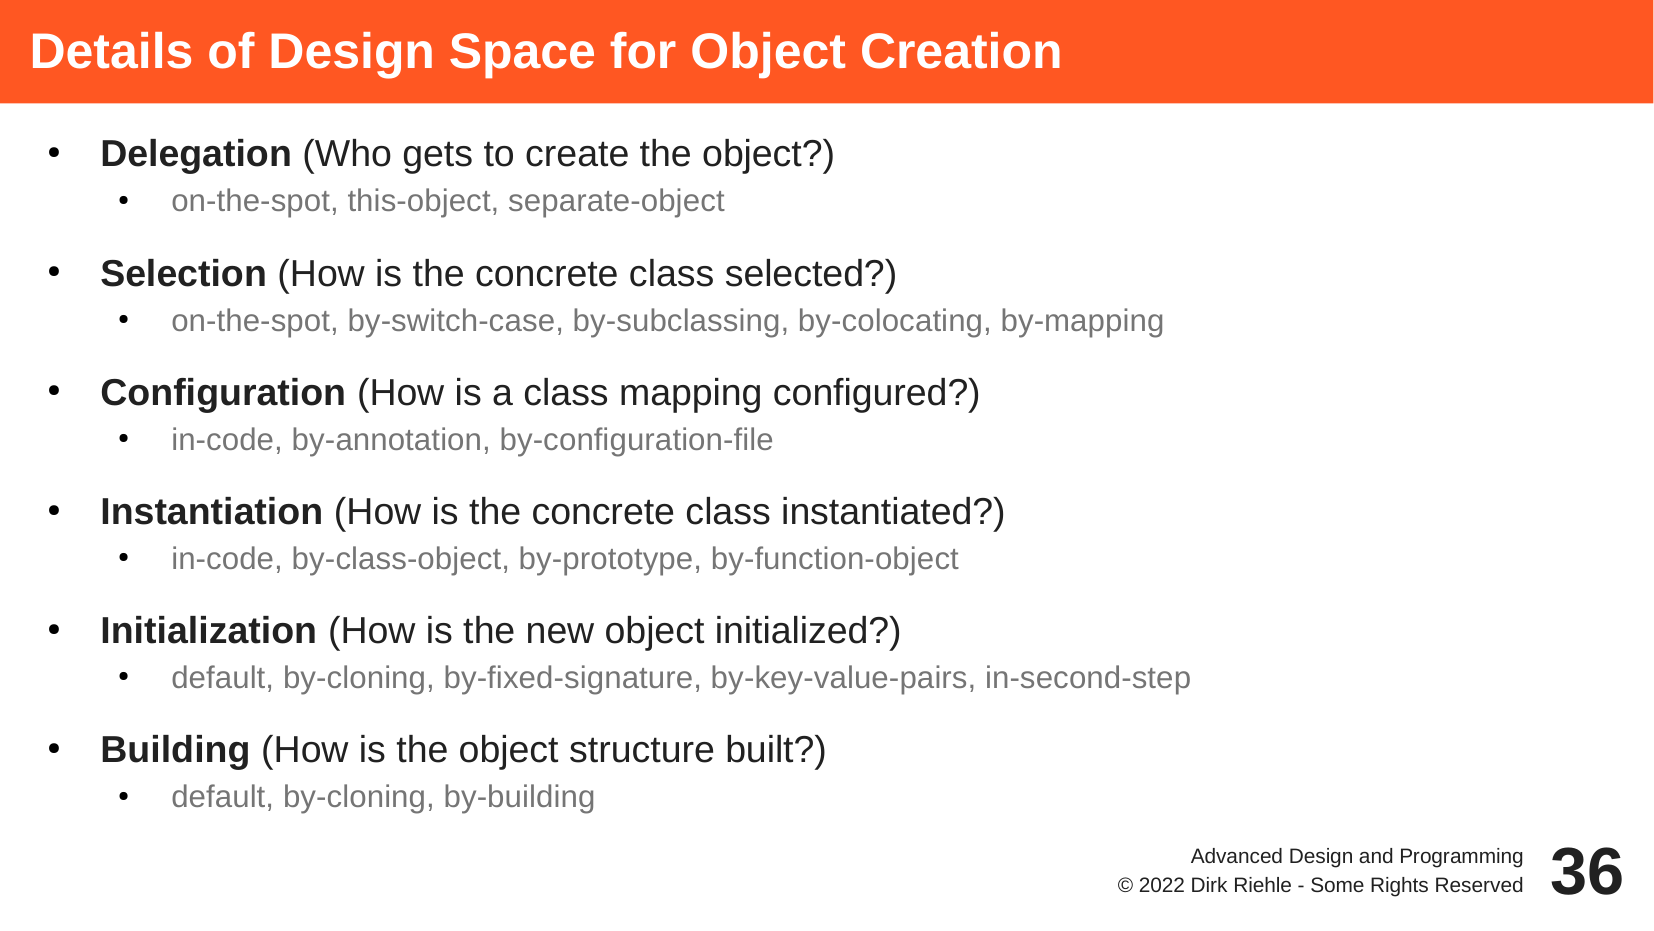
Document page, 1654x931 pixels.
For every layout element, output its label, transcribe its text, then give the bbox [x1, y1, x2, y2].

list Delegation (Who gets to create the object?) on-the-spot, this-object, separate-object Selection (How is the concrete class selected?) on-the-spot, by-switch-case, by-subclassing, by-colocating, by-mapping Configuration (How is a class mapping configured?) in-code, by-annotation, by-configuration-file Instantiation (How is the concrete class instantiated?) in-code, by-class-object, by-prototype, by-function-object Initialization (How is the new object initialized?) default, by-cloning, by-fixed-signature, by-key-value-pairs, in-second-step Building (How is the object structure built?) default, by-cloning, by-building [29, 132, 1625, 813]
title Details of Design Space for Object Creation [0, 0, 1654, 104]
